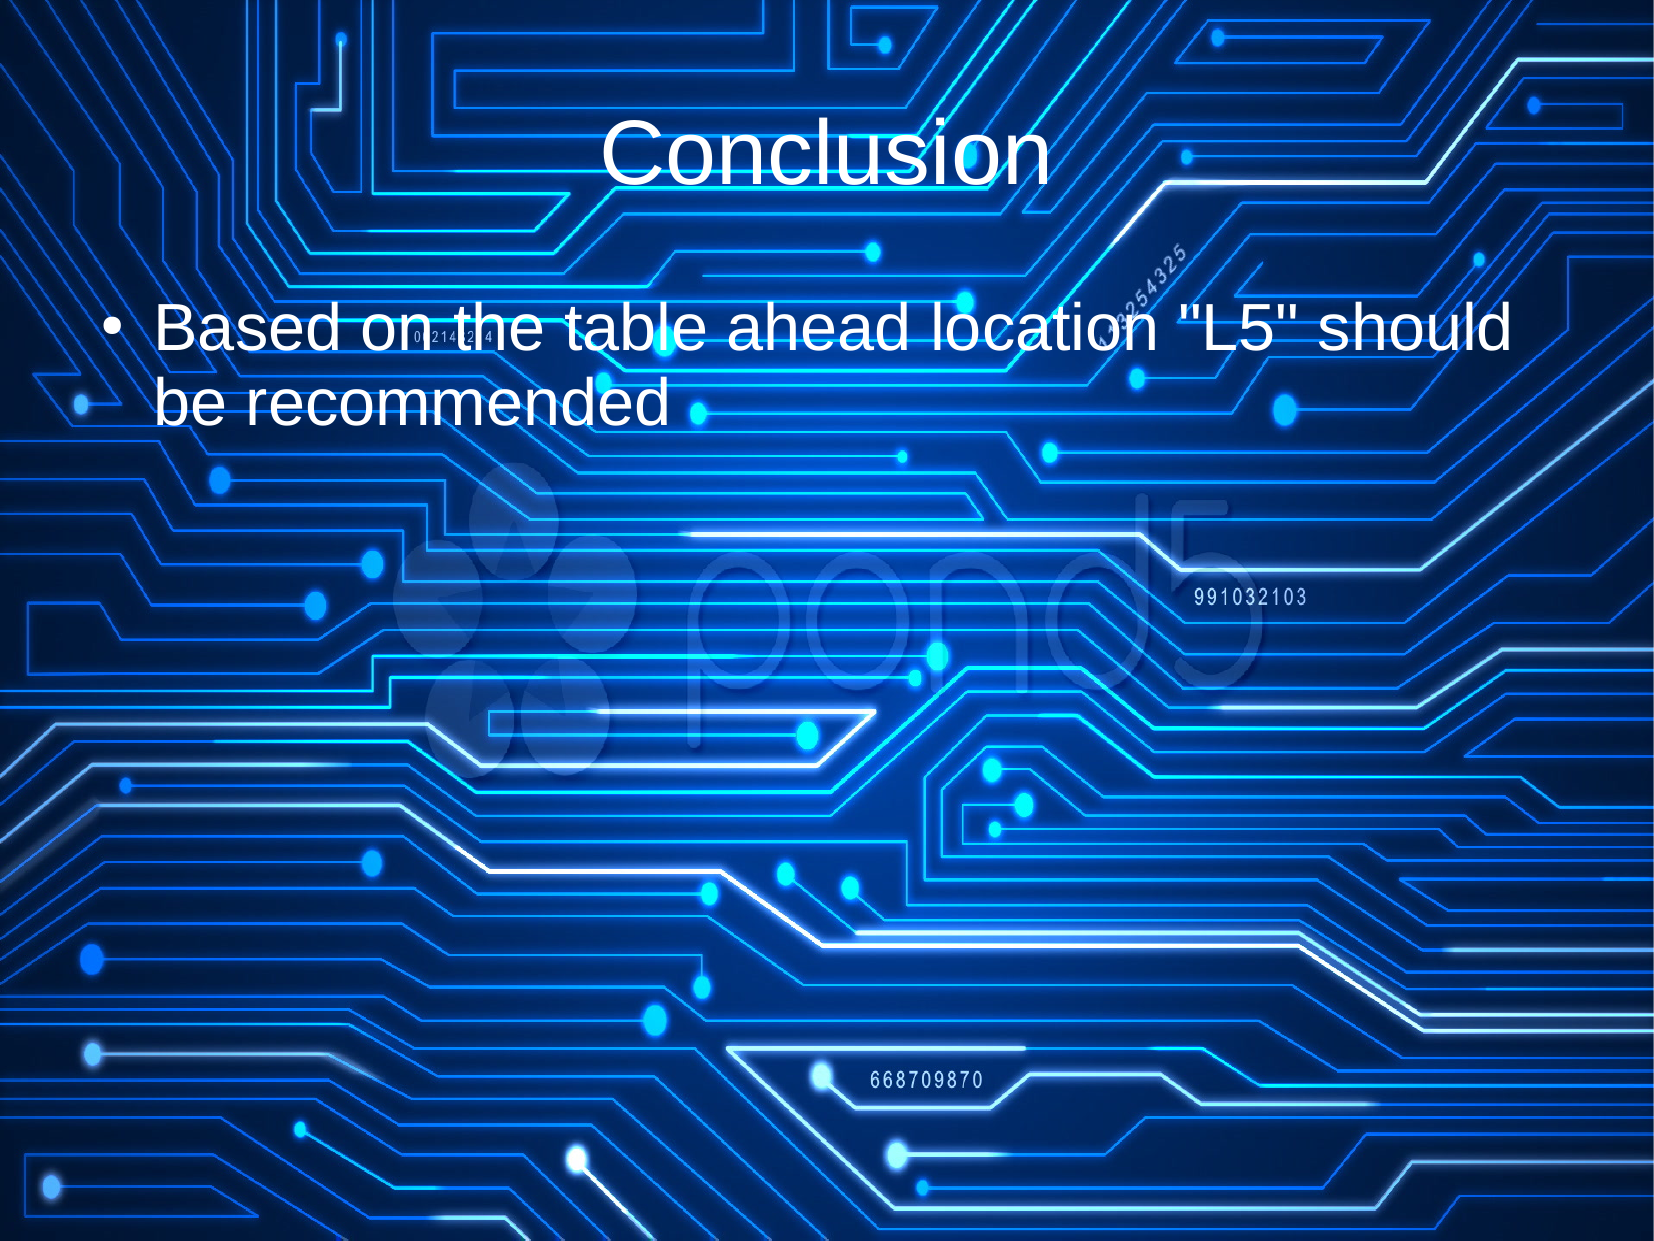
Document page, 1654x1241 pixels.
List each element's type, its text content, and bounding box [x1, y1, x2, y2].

title Conclusion [82, 49, 1571, 257]
picture [0, 0, 1654, 1241]
list Based on the table ahead location "L5" should be recommended [82, 290, 1571, 1010]
